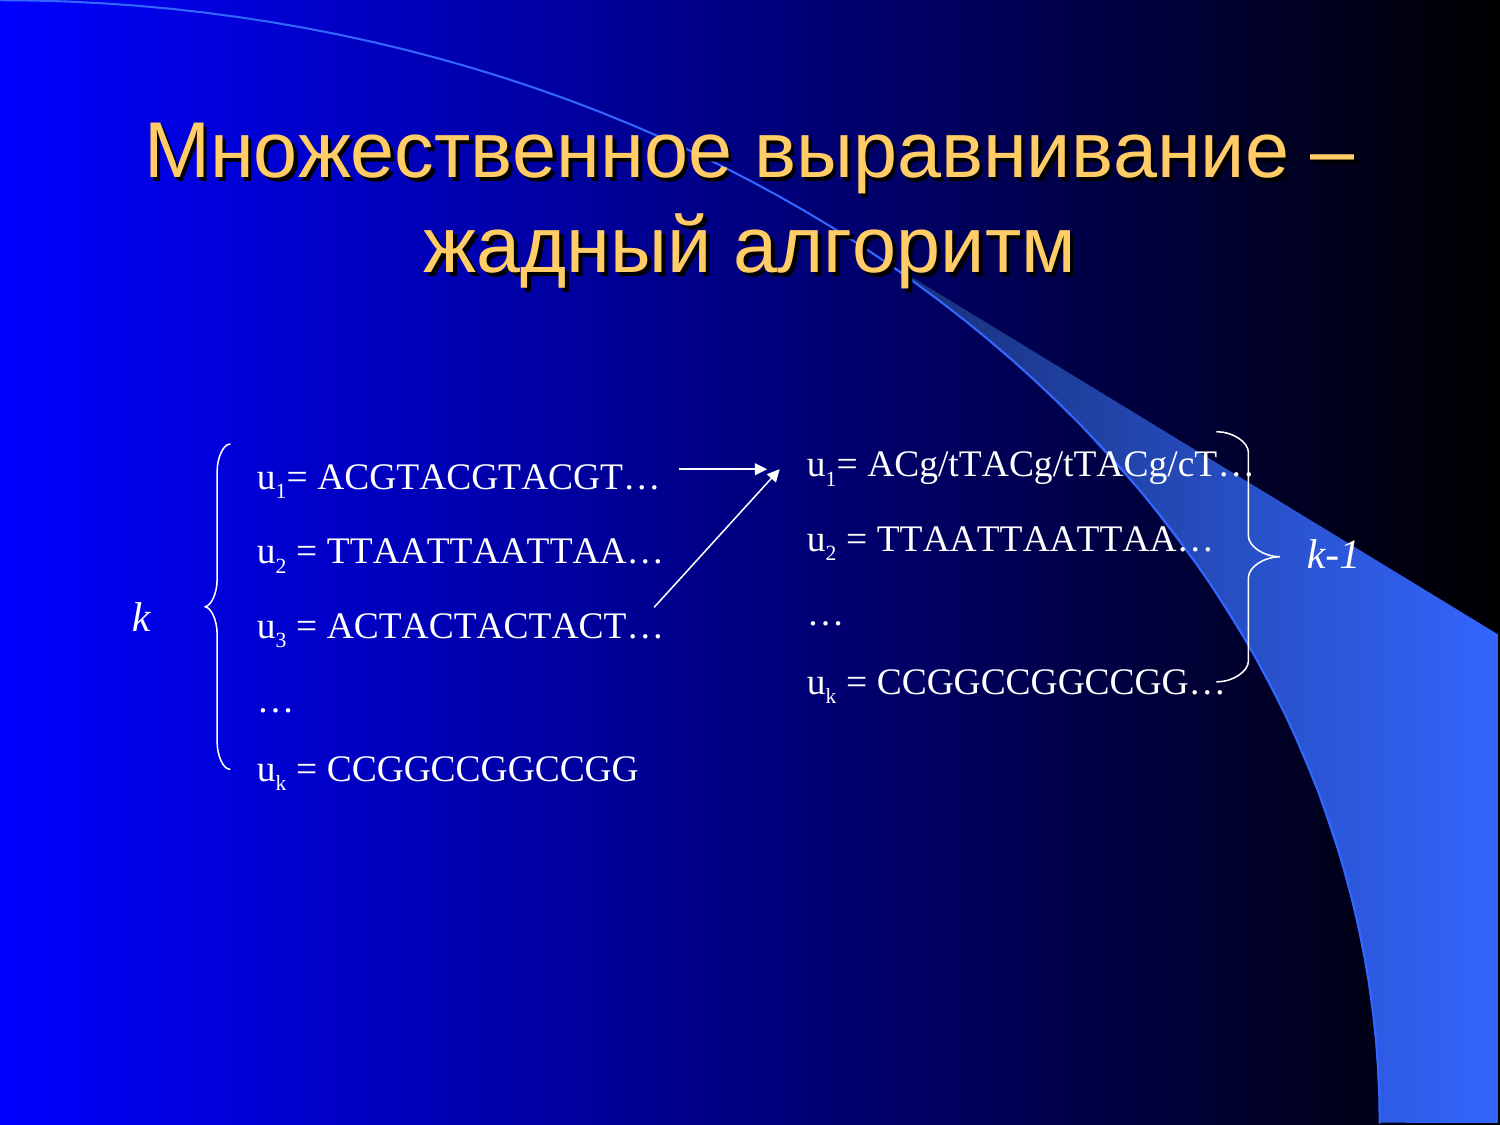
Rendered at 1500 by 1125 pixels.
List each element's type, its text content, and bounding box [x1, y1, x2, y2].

text_box u1= ACGTACGTACGT… u2 = TTAATTAATTAA… u3 = ACTACTACTACT… … uk = CCGGCCGGCCGG [242, 444, 755, 803]
text_box u1= ACg/tTACg/tTACg/cT… u2 = TTAATTAATTAA… … uk = CCGGCCGGCCGG… [792, 431, 1305, 716]
text_box k-1 [1292, 519, 1393, 585]
title Множественное выравнивание – жадный алгоритм [112, 99, 1388, 288]
text_box k [117, 581, 193, 648]
